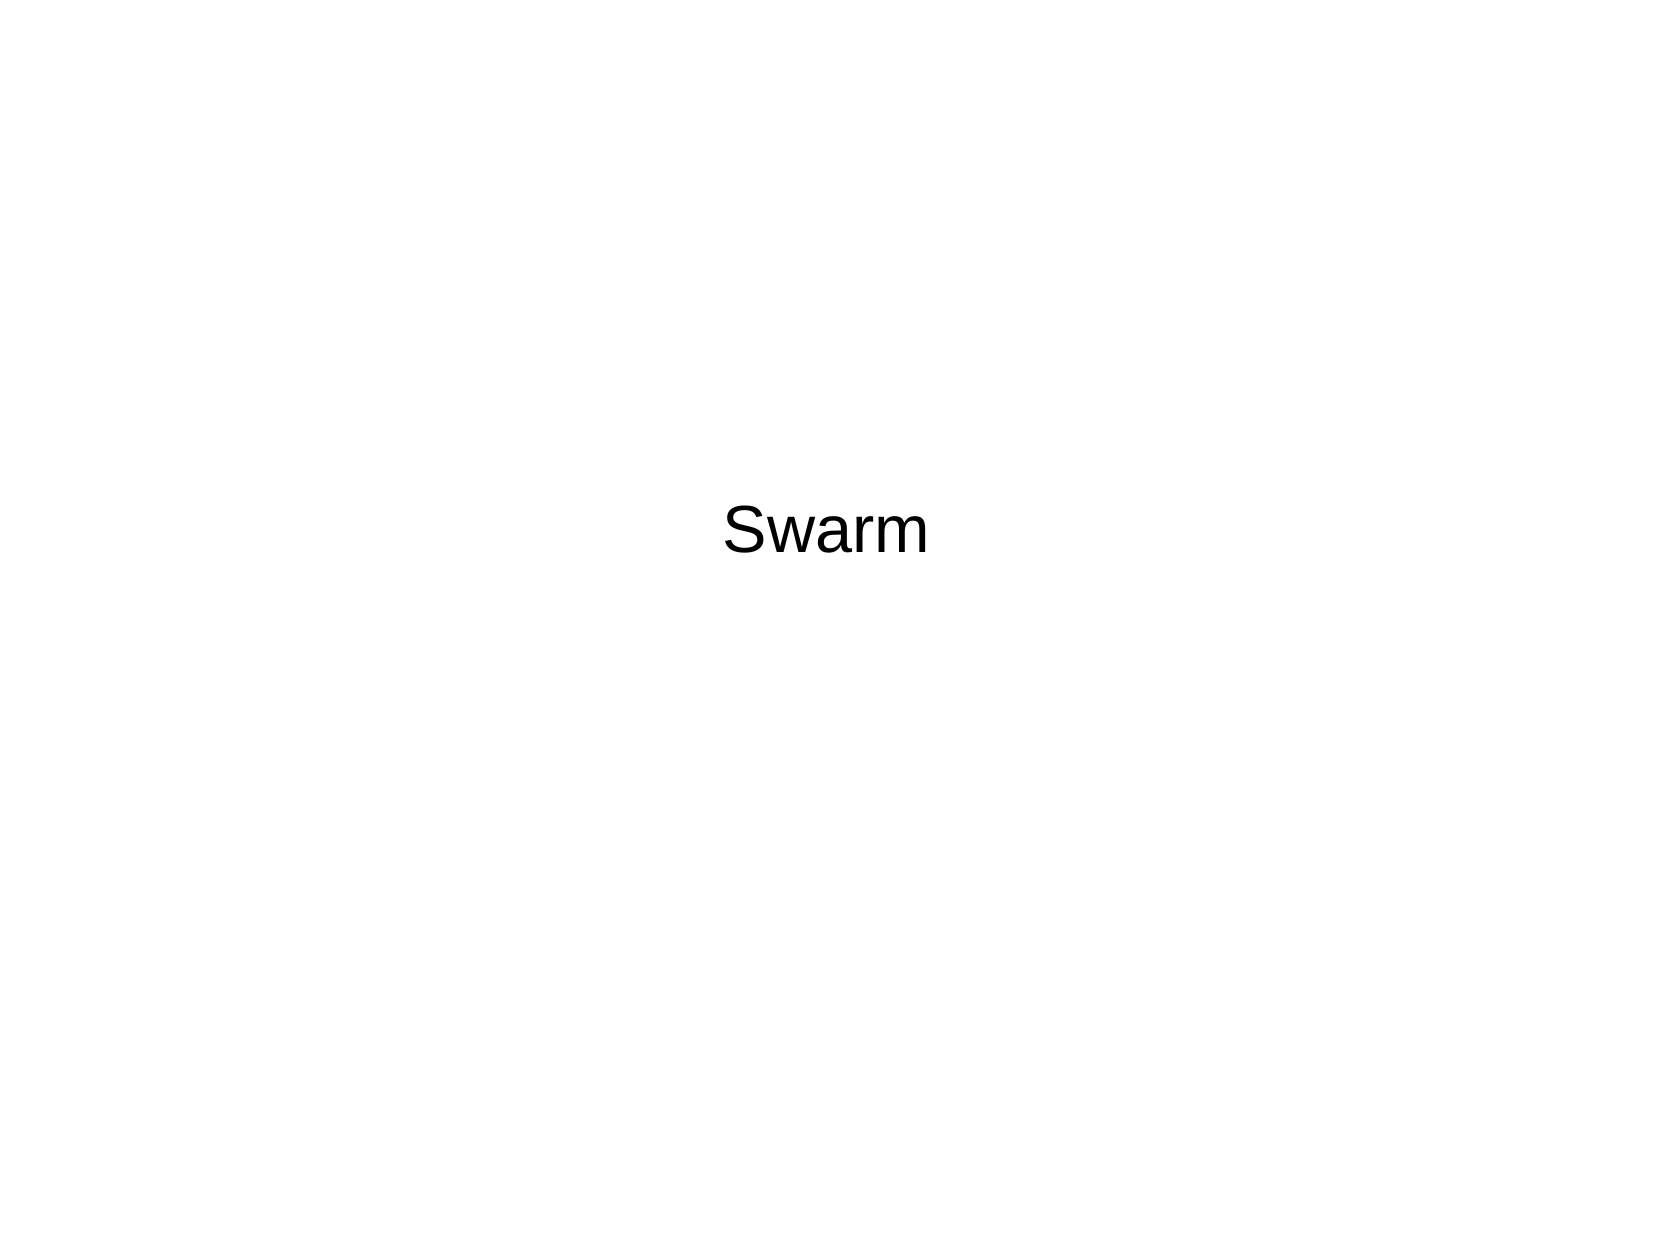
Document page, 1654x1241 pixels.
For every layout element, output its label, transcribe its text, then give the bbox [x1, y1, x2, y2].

subtitle Swarm [82, 49, 1571, 1010]
